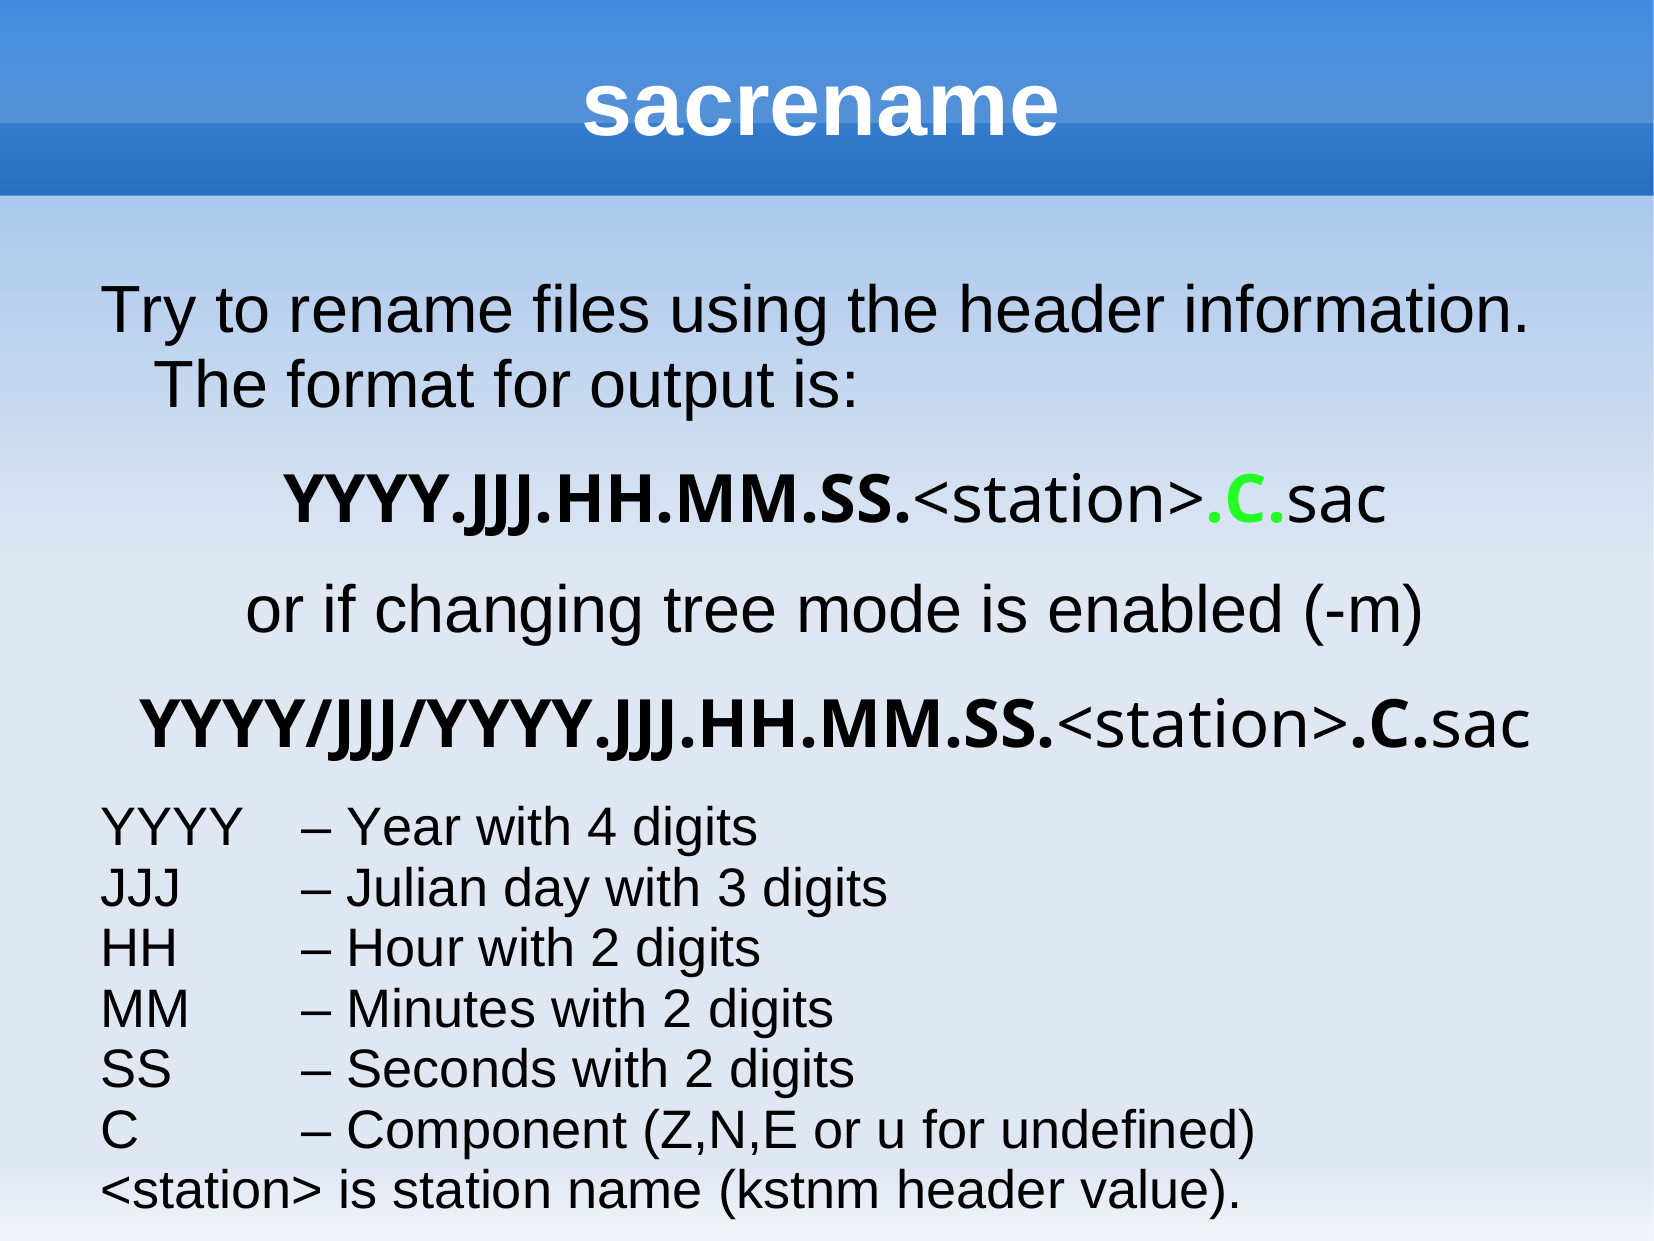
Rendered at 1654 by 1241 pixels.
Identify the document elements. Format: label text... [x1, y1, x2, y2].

title sacrename [76, 0, 1565, 208]
picture [0, 0, 1654, 1241]
list Try to rename files using the header information. The format for output is: YYYY.JJJ.HH.MM.SS.<station>.C.sac or if changing tree mode is enabled (-m) YYYY/JJJ/YYYY.JJJ.HH.MM.SS.<station>.C.sac YYYY – Year with 4 digits JJJ – Julian day with 3 digits HH – Hour with 2 digits MM – Minutes with 2 digits SS – Seconds with 2 digits C – Component (Z,N,E or u for undefined) <station> is station name (kstnm header value). [82, 272, 1571, 1200]
